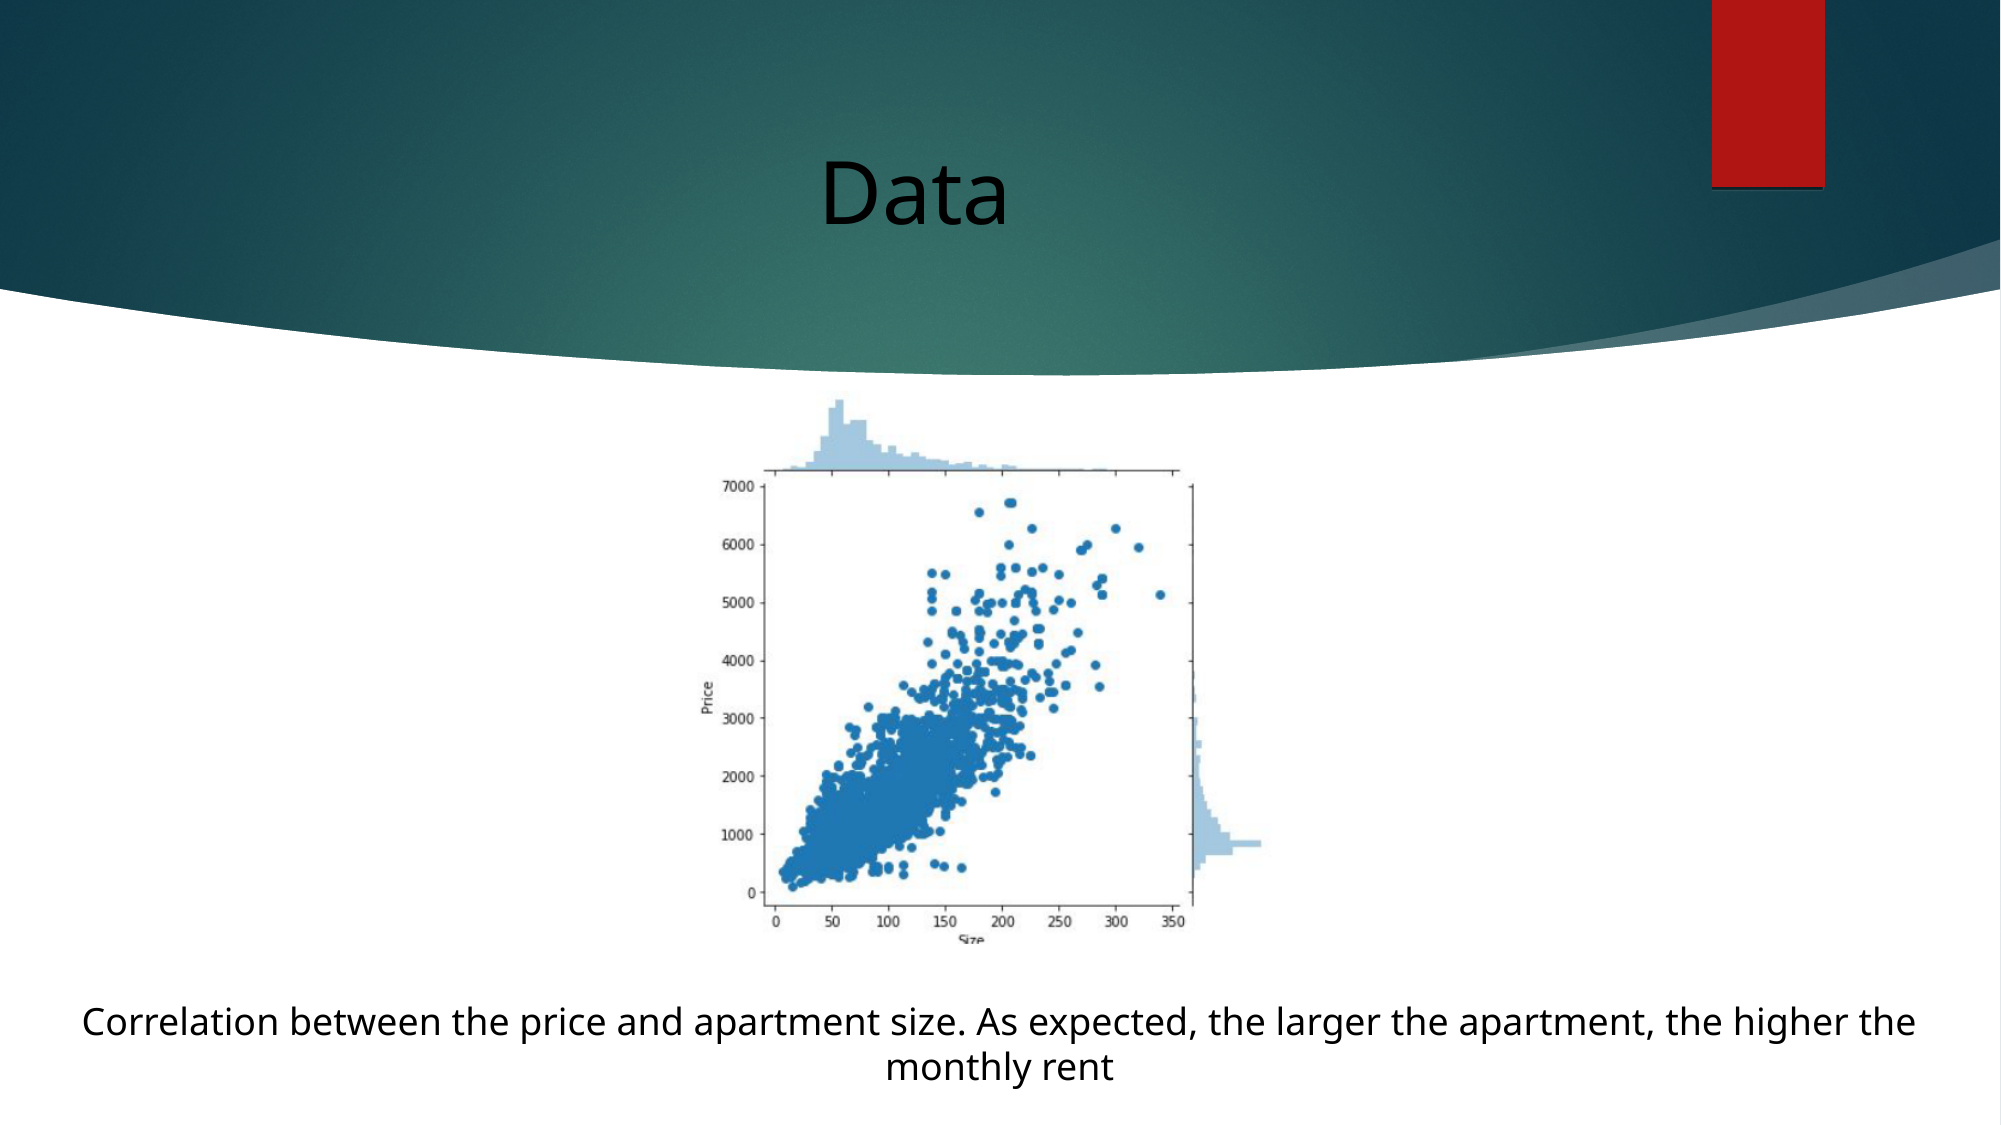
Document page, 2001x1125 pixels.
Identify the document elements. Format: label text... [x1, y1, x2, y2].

title Data [181, 74, 1649, 305]
text_box Correlation between the price and apartment size. As expected, the larger the apartment, the higher the monthly rent [64, 990, 1936, 1095]
text_box [0, 0, 2000, 1125]
picture [527, 378, 1346, 950]
